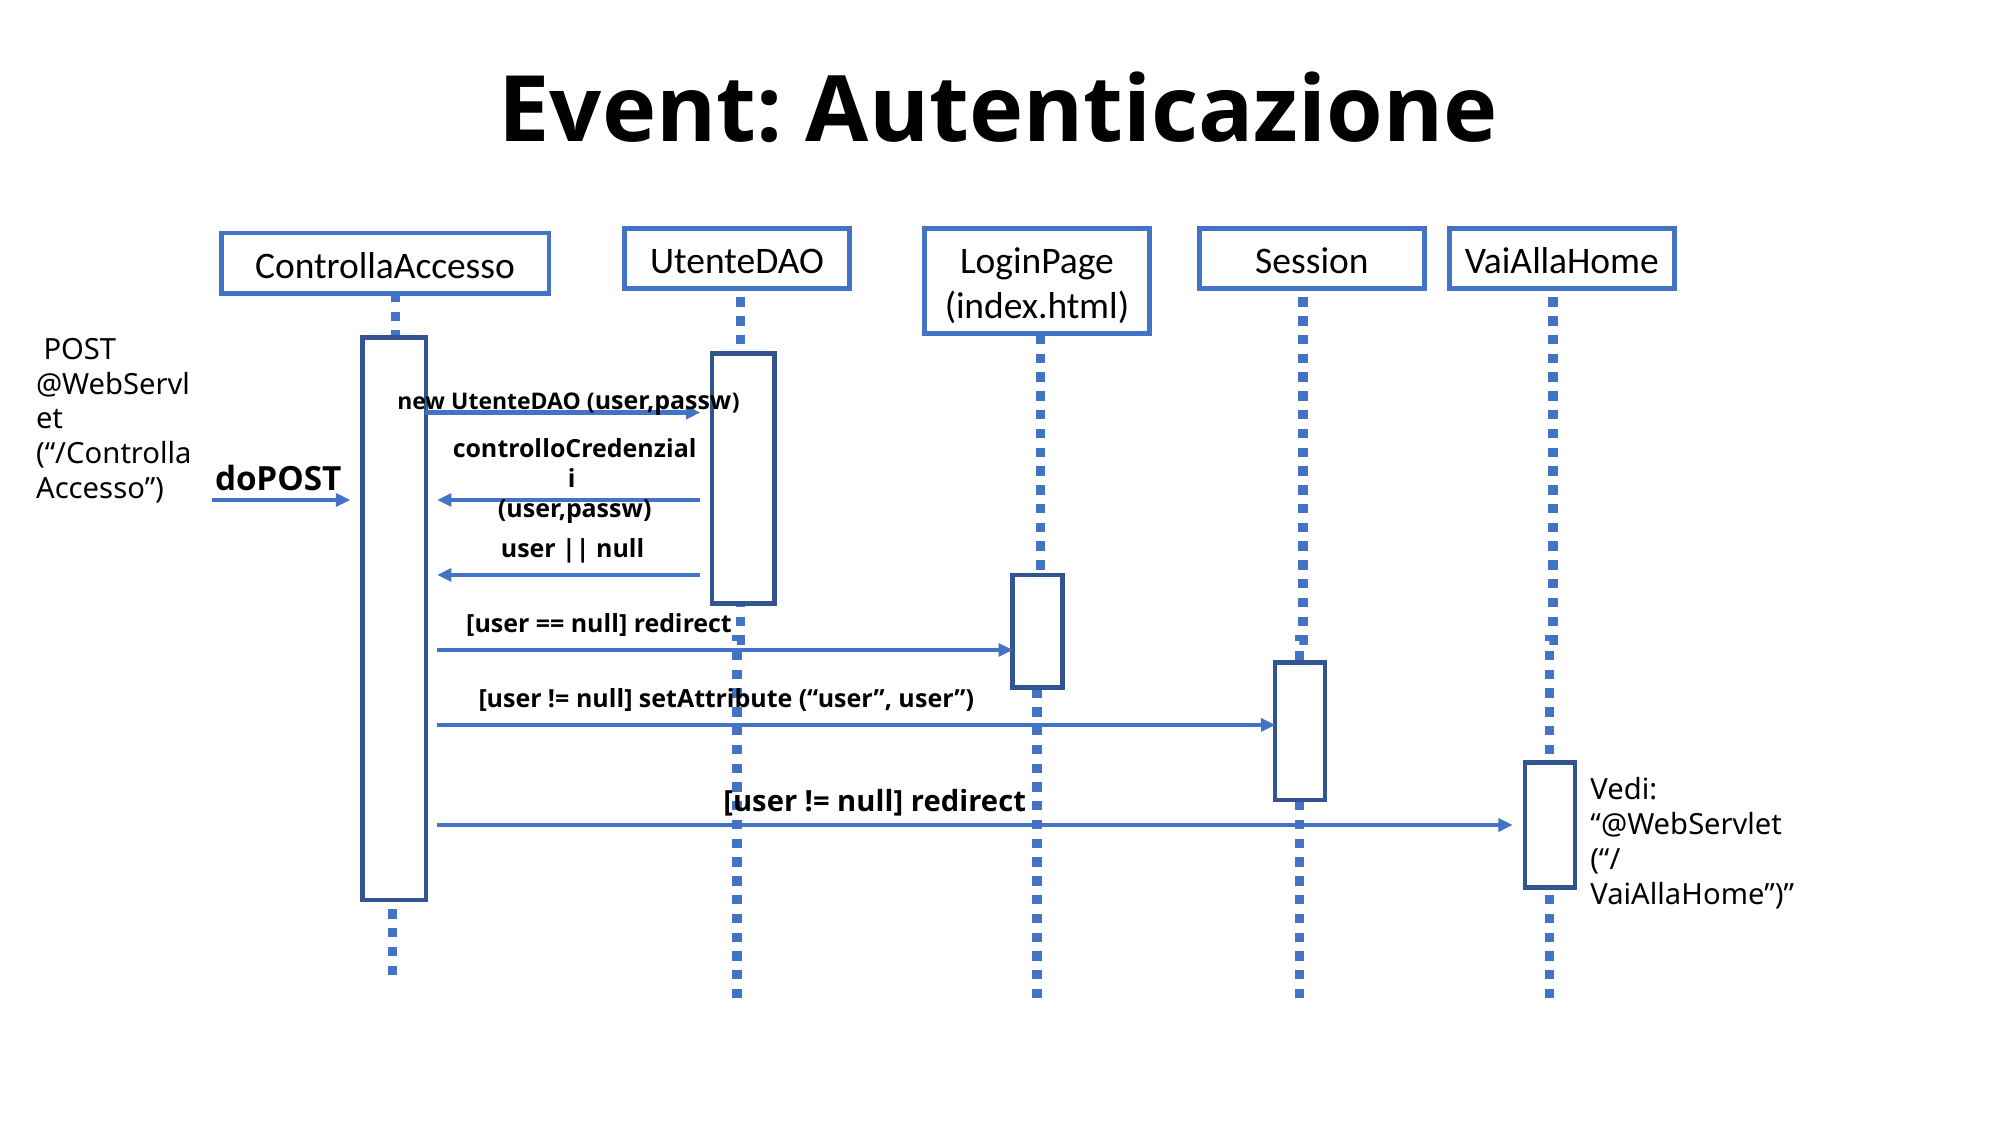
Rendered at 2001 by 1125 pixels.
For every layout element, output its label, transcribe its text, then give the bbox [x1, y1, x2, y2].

text_box [1524, 762, 1575, 888]
text_box new UtenteDAO (user,passw) [382, 377, 755, 423]
text_box [712, 353, 775, 604]
text_box ControllaAccesso [221, 233, 549, 294]
title Event: Autenticazione [483, 34, 1541, 169]
text_box user || null [486, 525, 660, 570]
text_box [user == null] redirect [451, 600, 748, 645]
text_box [362, 337, 427, 900]
text_box Vedi: “@WebServlet (“/VaiAllaHome”)” [1575, 762, 1826, 918]
text_box doPOST [222, 449, 362, 505]
text_box POST @WebServlet (“/Controlla Accesso”) [21, 322, 222, 513]
text_box [1275, 662, 1325, 800]
text_box VaiAllaHome [1449, 228, 1675, 289]
text_box Session [1199, 228, 1425, 289]
text_box controlloCredenziali (user,passw) [437, 425, 713, 530]
text_box [1012, 575, 1063, 688]
text_box LoginPage (index.html) [924, 228, 1150, 334]
text_box [user != null] setAttribute (“user”, user”) [463, 675, 997, 720]
text_box [user != null] redirect [708, 774, 1042, 825]
text_box doPOST [427, 449, 437, 505]
text_box UtenteDAO [624, 228, 850, 289]
